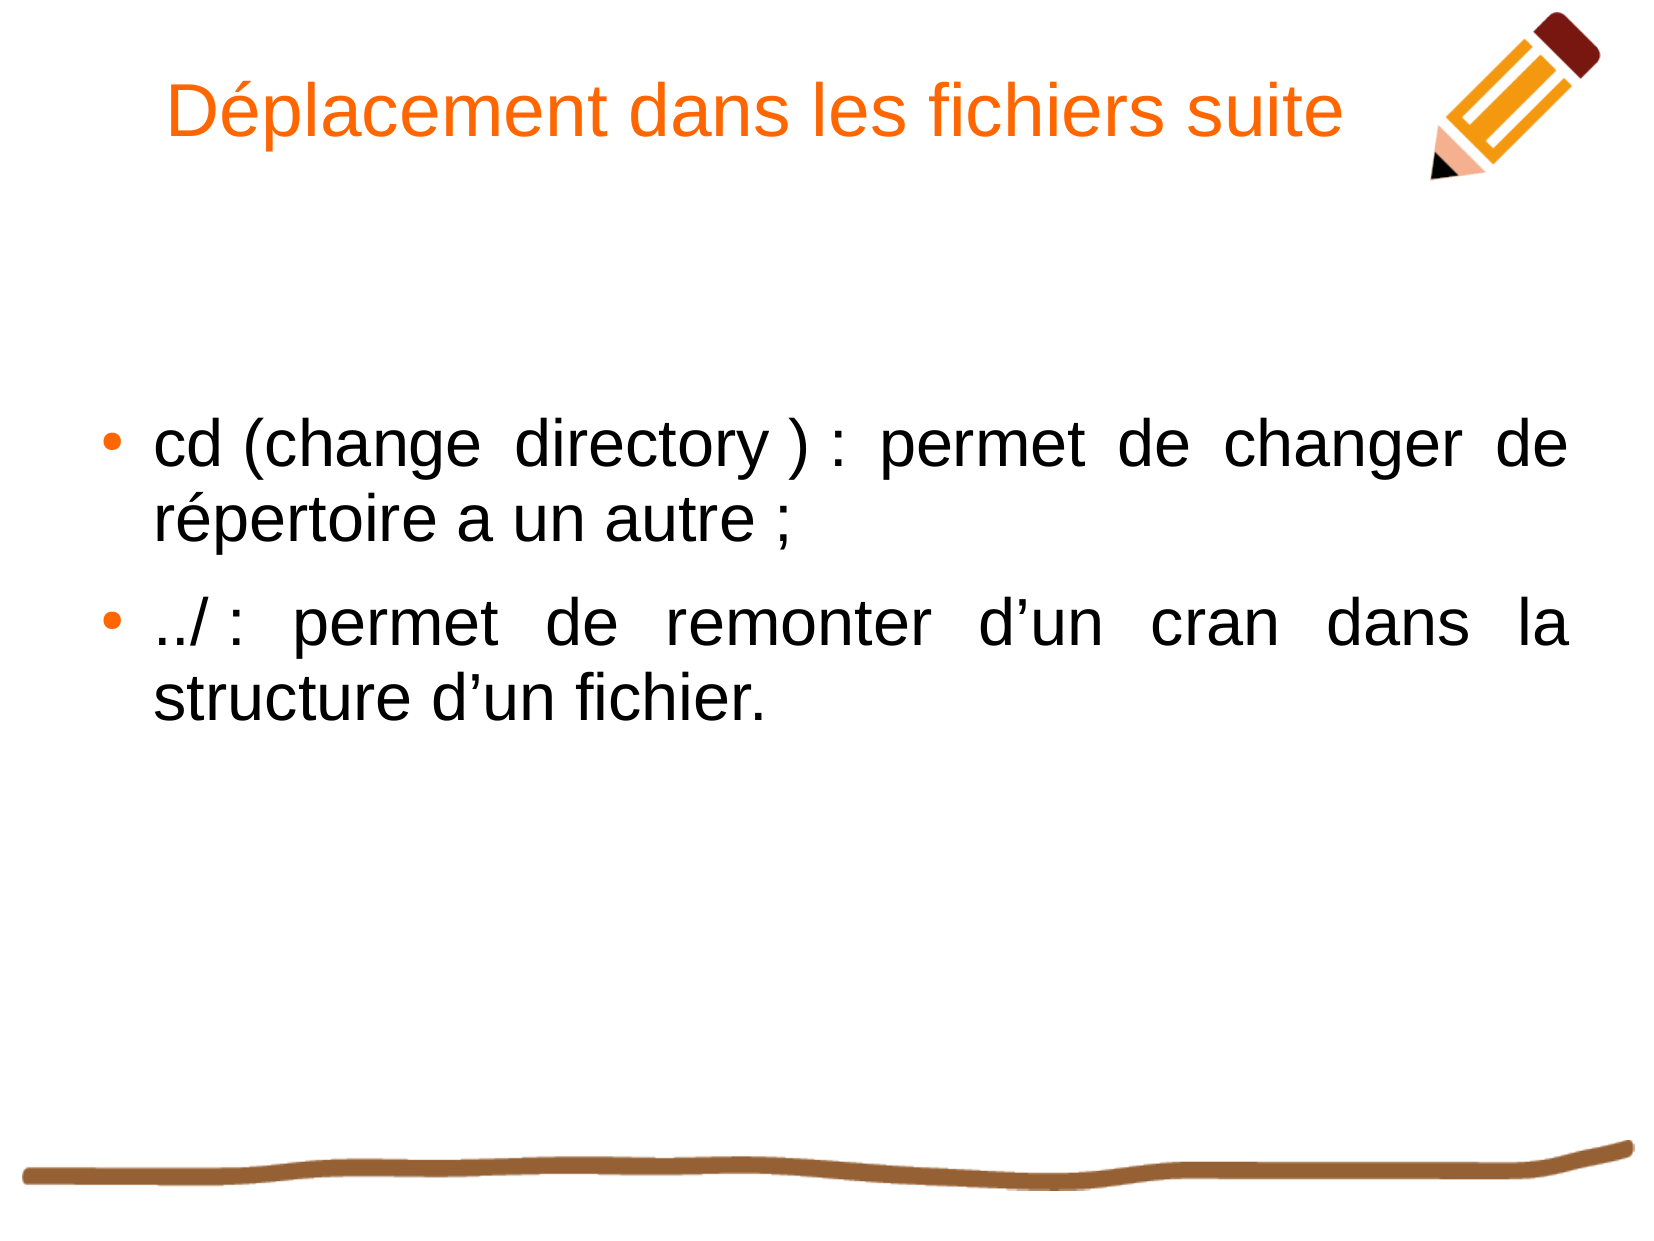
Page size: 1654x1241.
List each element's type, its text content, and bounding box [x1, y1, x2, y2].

title Déplacement dans les fichiers suite [82, 49, 1430, 172]
list cd (change directory ) : permet de changer de répertoire a un autre ; ../ : permet de remonter d’un cran dans la structure d’un fichier. [82, 290, 1571, 1122]
picture [1430, 12, 1601, 181]
picture [22, 1140, 1635, 1191]
